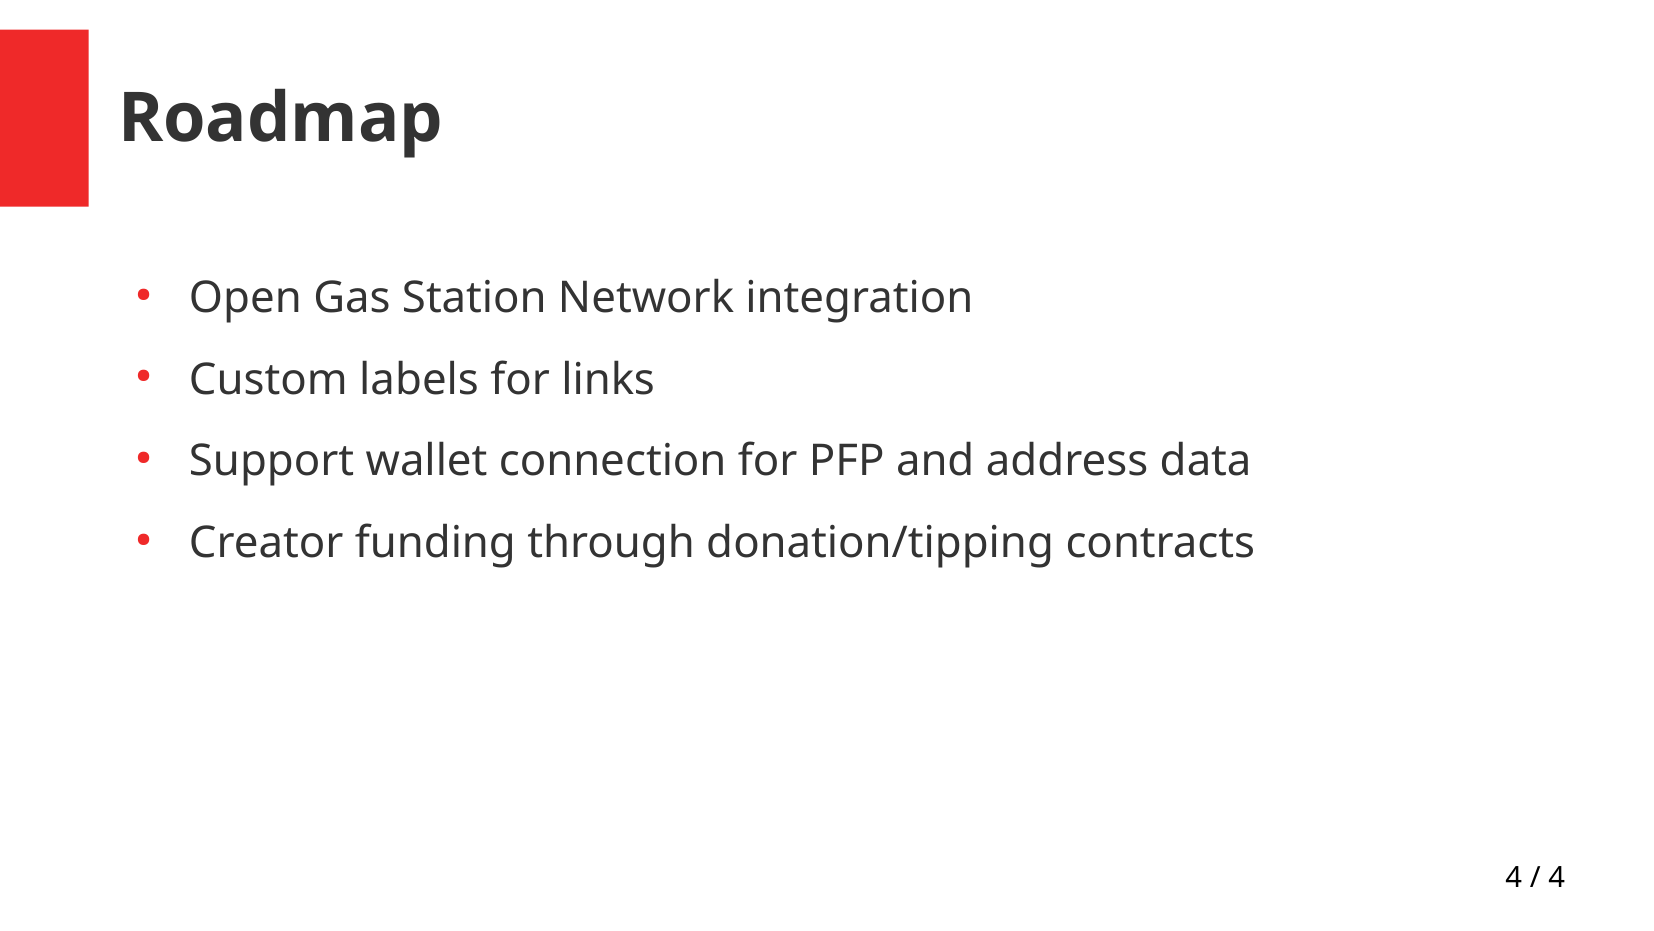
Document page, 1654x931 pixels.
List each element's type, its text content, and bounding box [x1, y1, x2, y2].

list Open Gas Station Network integration Custom labels for links Support wallet connection for PFP and address data Creator funding through donation/tipping contracts [118, 265, 1536, 806]
title Roadmap [118, 37, 1571, 193]
